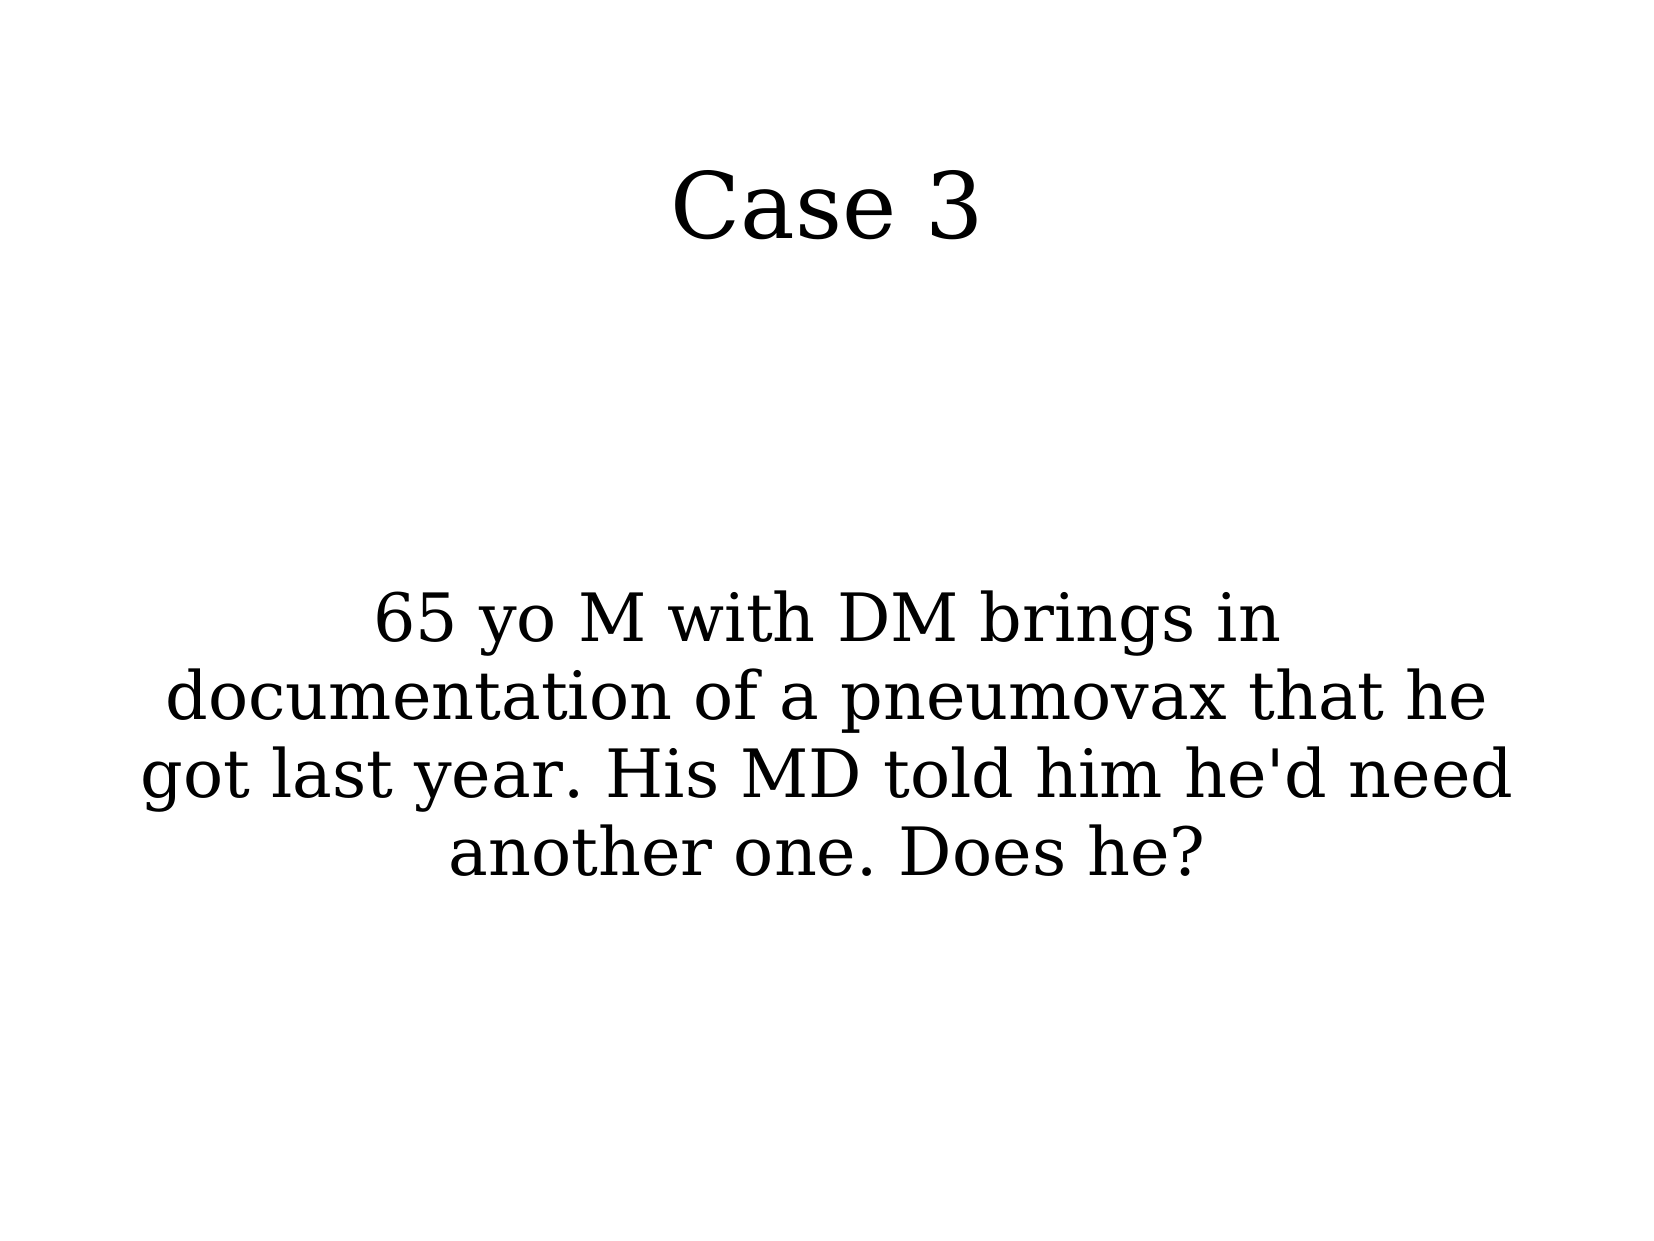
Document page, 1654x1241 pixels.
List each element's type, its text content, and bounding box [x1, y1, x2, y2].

title Case 3 [121, 102, 1534, 311]
subtitle 65 yo M with DM brings in documentation of a pneumovax that he got last year. His MD told him he'd need another one. Does he? [121, 344, 1534, 1127]
